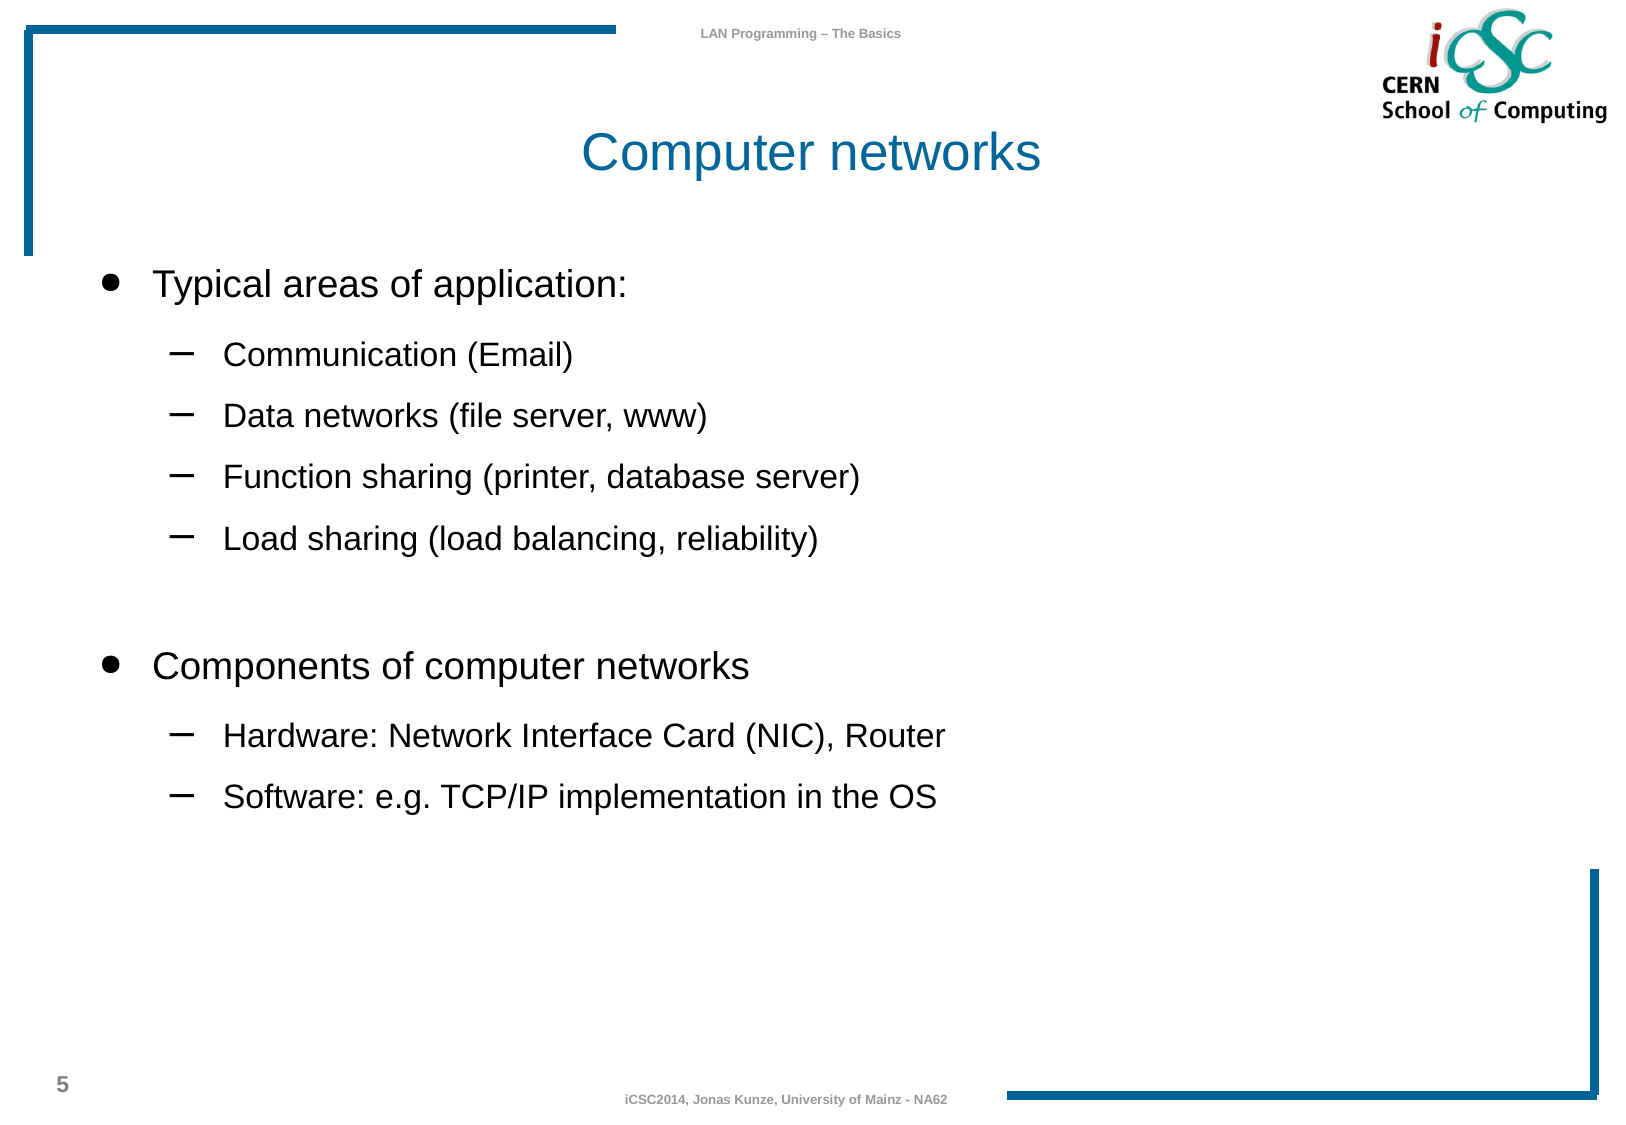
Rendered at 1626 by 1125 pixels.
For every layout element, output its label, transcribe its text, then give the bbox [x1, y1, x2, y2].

title Computer networks [81, 44, 1544, 233]
list Typical areas of application: Communication (Email) Data networks (file server, www) Function sharing (printer, database server) Load sharing (load balancing, reliability) Components of computer networks Hardware: Network Interface Card (NIC), Router Software: e.g. TCP/IP implementation in the OS [81, 263, 1512, 916]
picture [1381, 8, 1608, 125]
